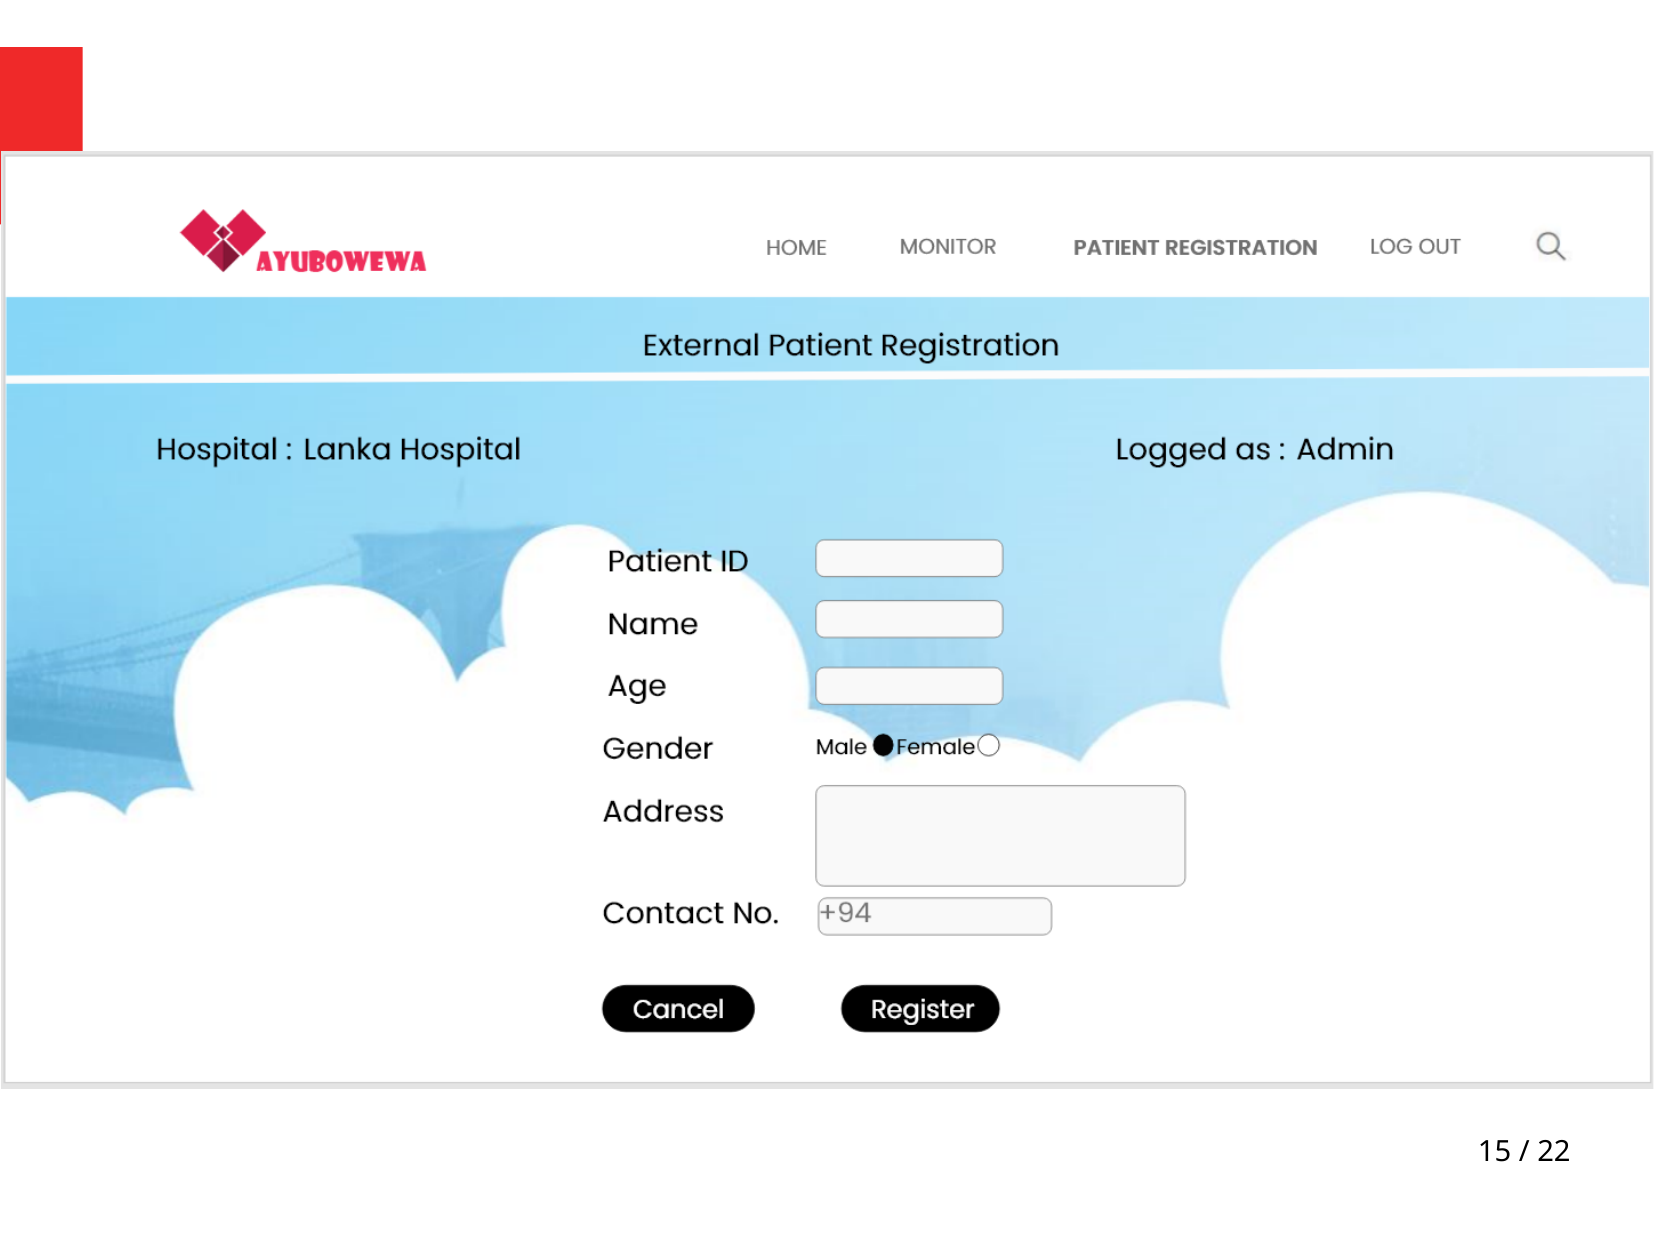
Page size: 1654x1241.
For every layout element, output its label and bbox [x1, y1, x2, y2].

picture [1, 151, 1654, 1089]
